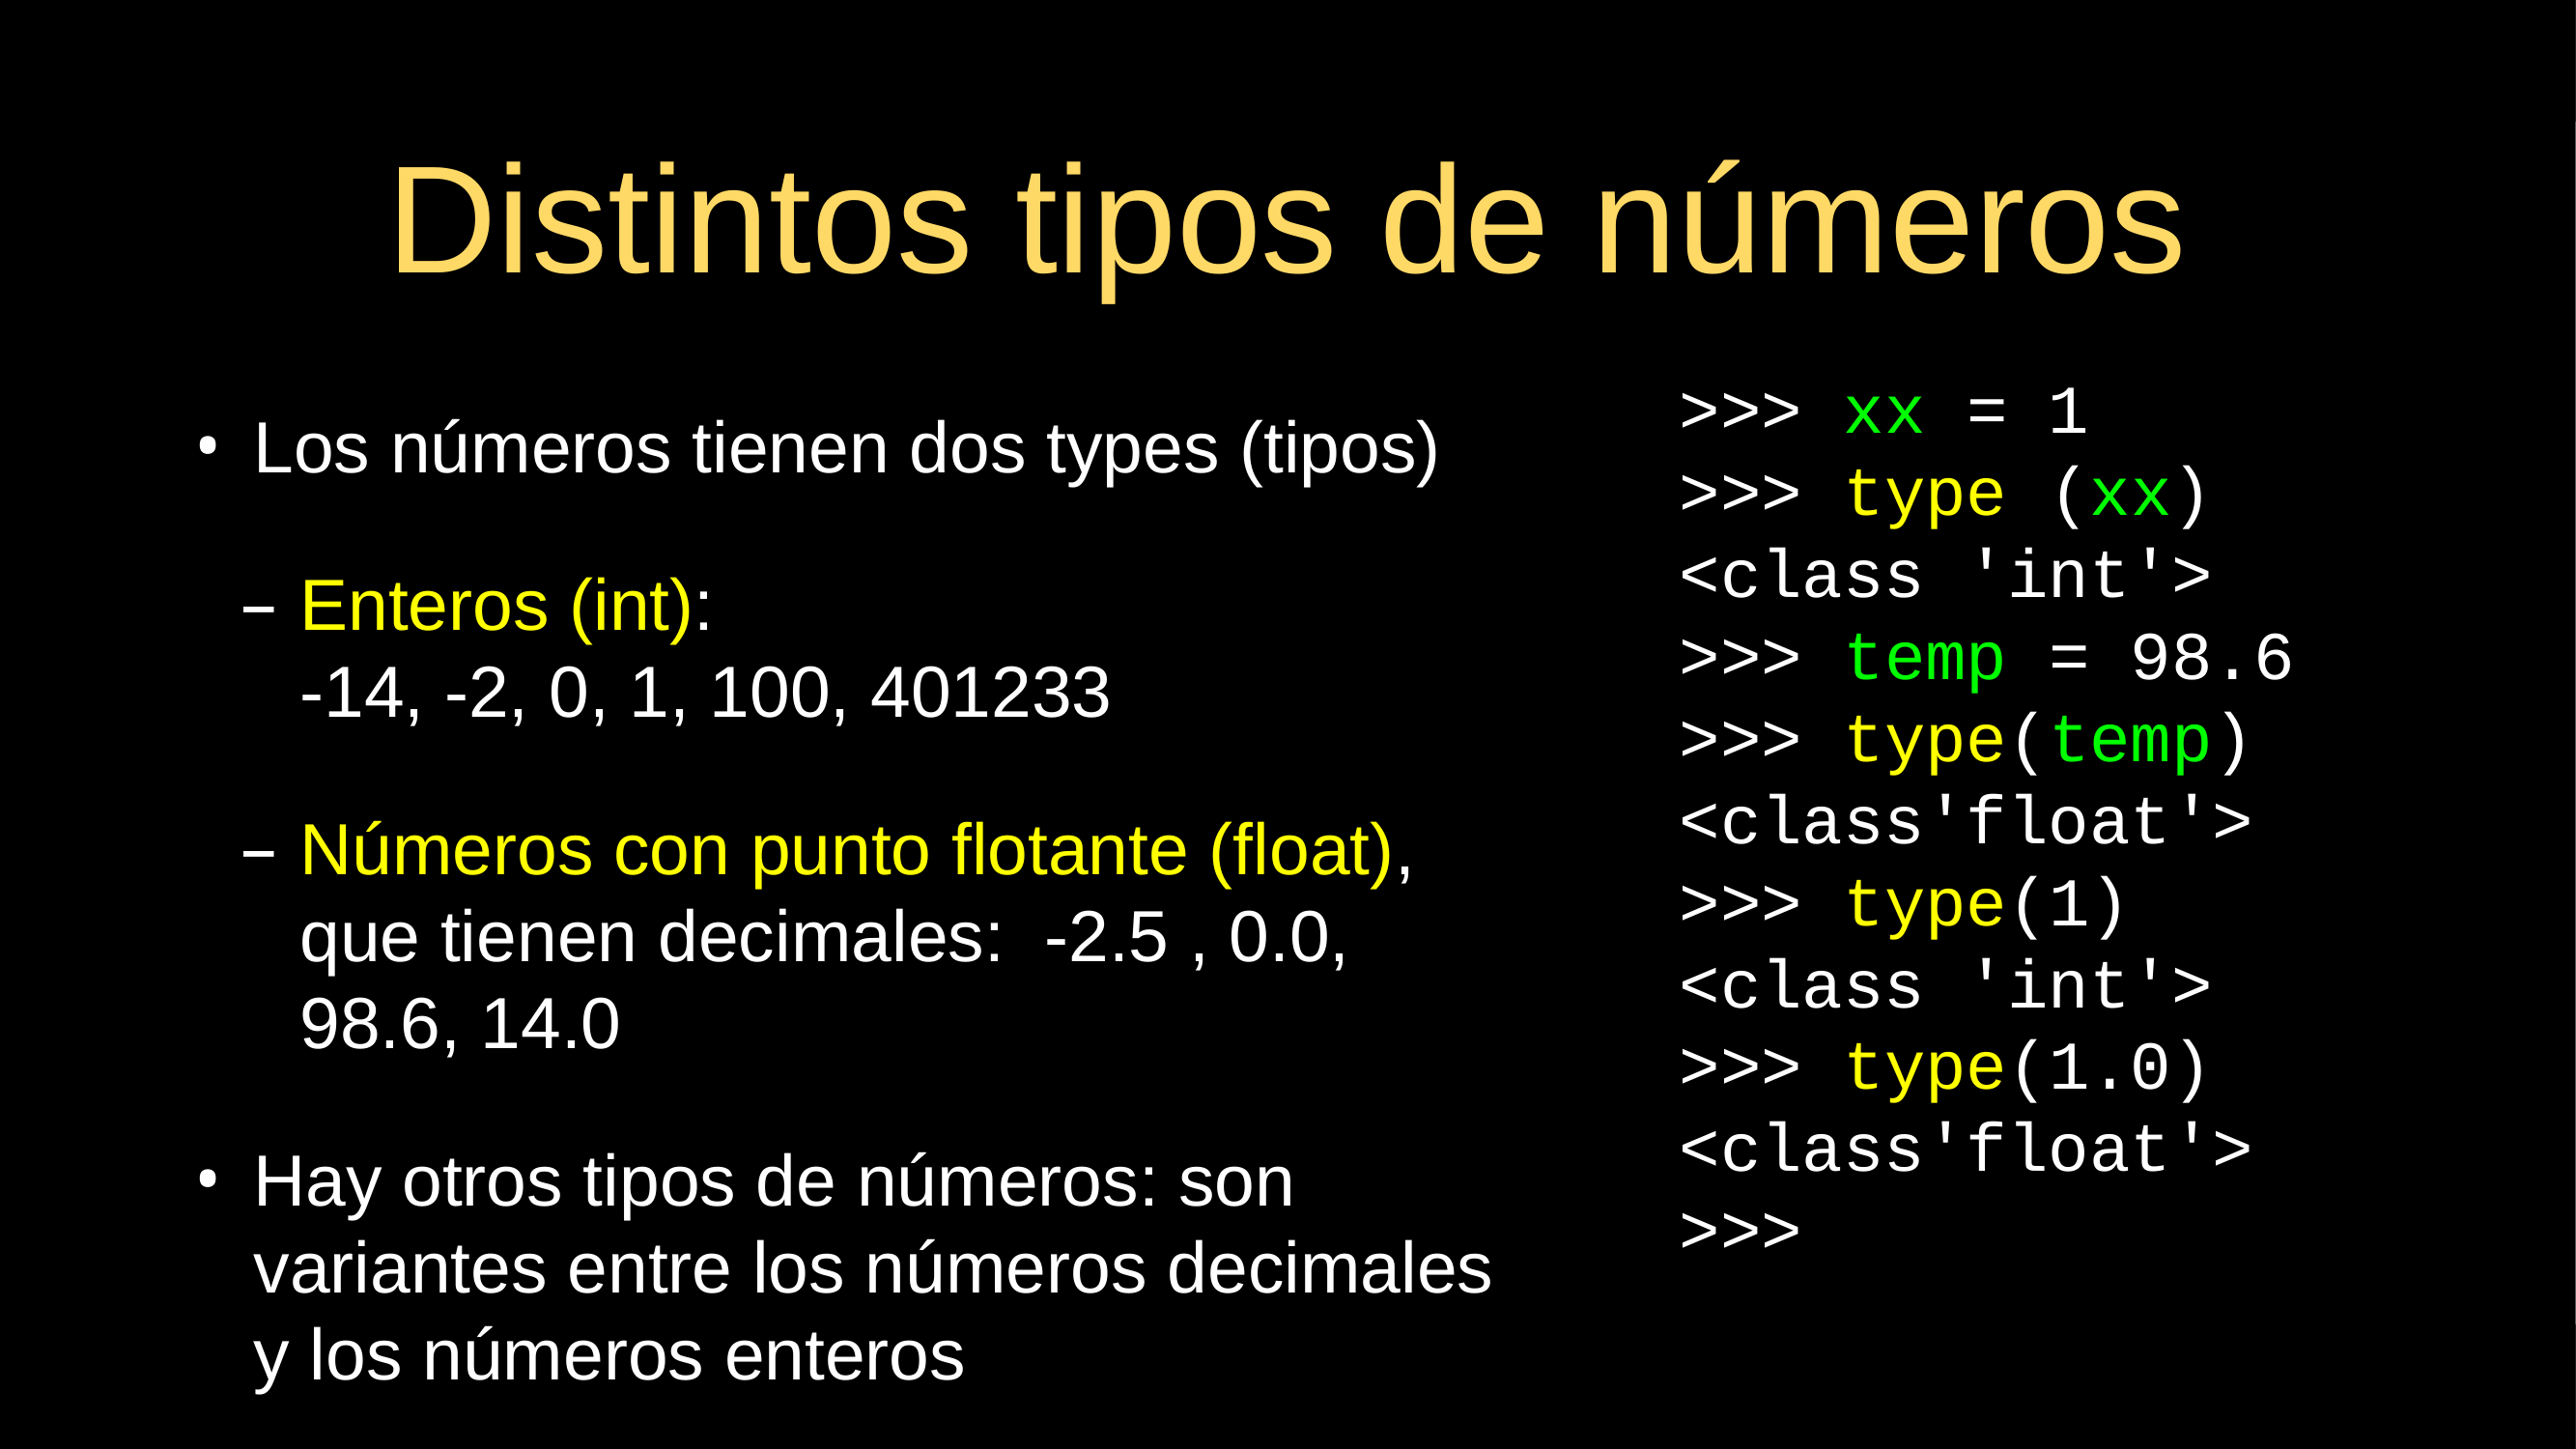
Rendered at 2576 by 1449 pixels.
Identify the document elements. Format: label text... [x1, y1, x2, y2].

text_box >>> xx = 1 >>> type (xx) <class 'int'> >>> temp = 98.6 >>> type(temp) <class'float'> >>> type(1) <class 'int'> >>> type(1.0) <class'float'> >>> [1679, 354, 2509, 1278]
list Los números tienen dos types (tipos) Enteros (int): -14, -2, 0, 1, 100, 401233 Números con punto flotante (float), que tienen decimales: -2.5 , 0.0, 98.6, 14.0 Hay otros tipos de números: son variantes entre los números decimales y los números enteros [128, 419, 1528, 1376]
title Distintos tipos de números [128, 124, 2448, 300]
